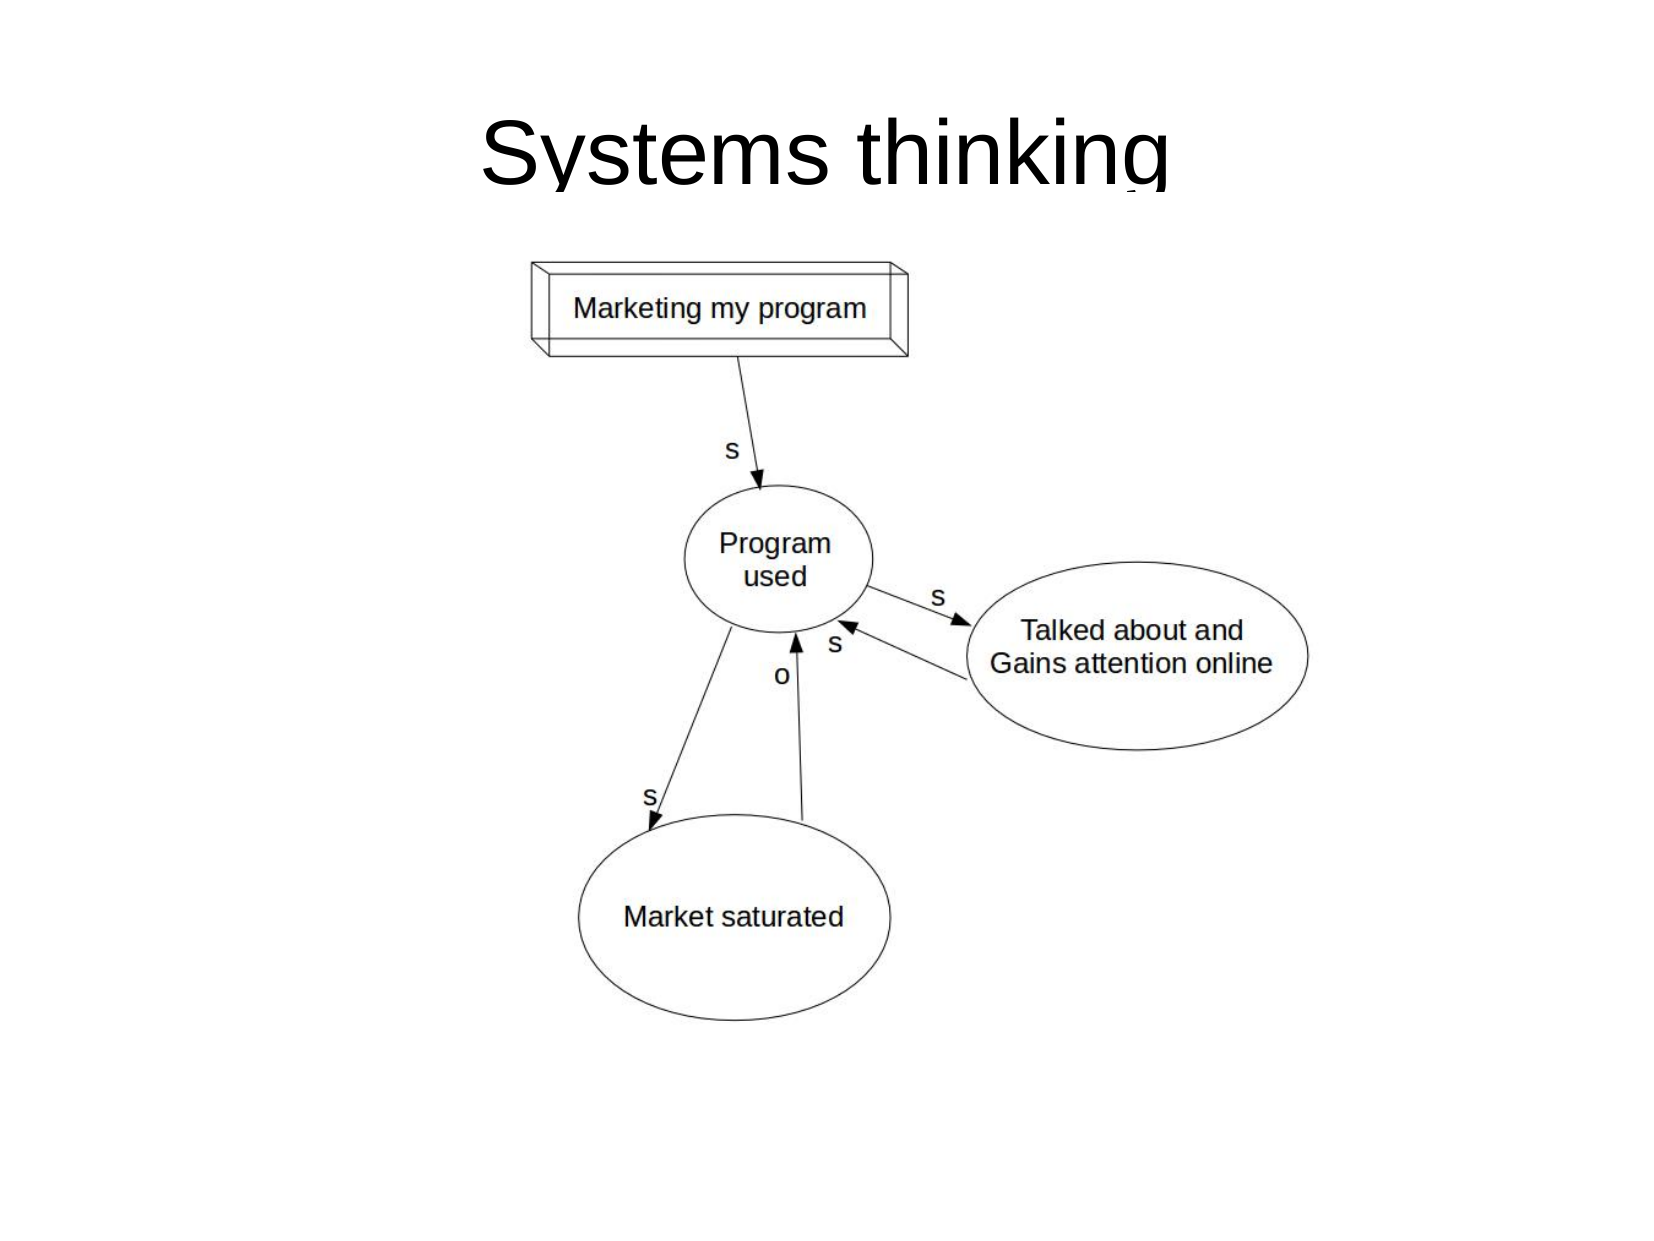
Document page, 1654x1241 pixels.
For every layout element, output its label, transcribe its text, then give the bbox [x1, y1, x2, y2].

title Systems thinking [82, 49, 1571, 257]
picture [426, 192, 1426, 1241]
